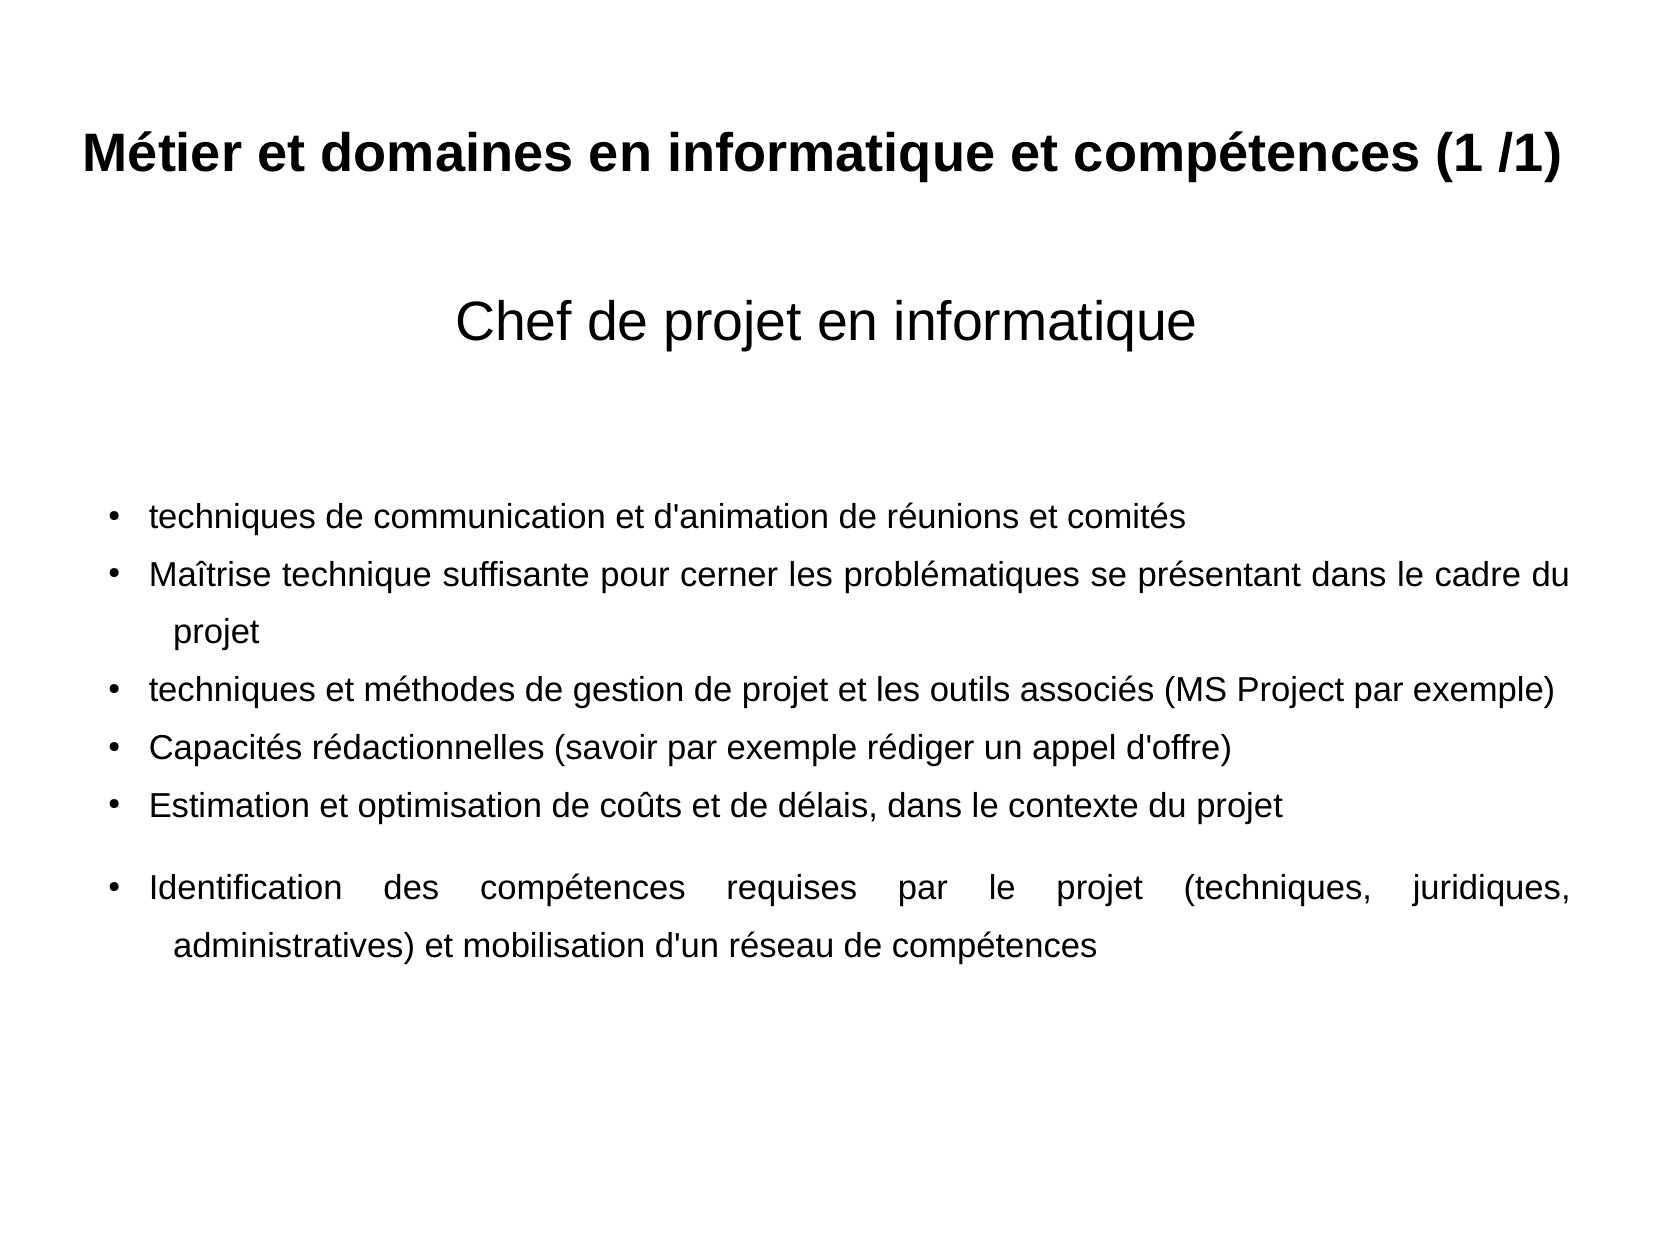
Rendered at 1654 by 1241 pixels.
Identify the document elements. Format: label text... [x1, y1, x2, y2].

title Métier et domaines en informatique et compétences (1 /1) [82, 49, 1571, 257]
list Chef de projet en informatique techniques de communication et d'animation de réunions et comités Maîtrise technique suffisante pour cerner les problématiques se présentant dans le cadre du projet techniques et méthodes de gestion de projet et les outils associés (MS Project par exemple) Capacités rédactionnelles (savoir par exemple rédiger un appel d'offre) Estimation et optimisation de coûts et de délais, dans le contexte du projet Identification des compétences requises par le projet (techniques, juridiques, administratives) et mobilisation d'un réseau de compétences [82, 290, 1571, 1010]
